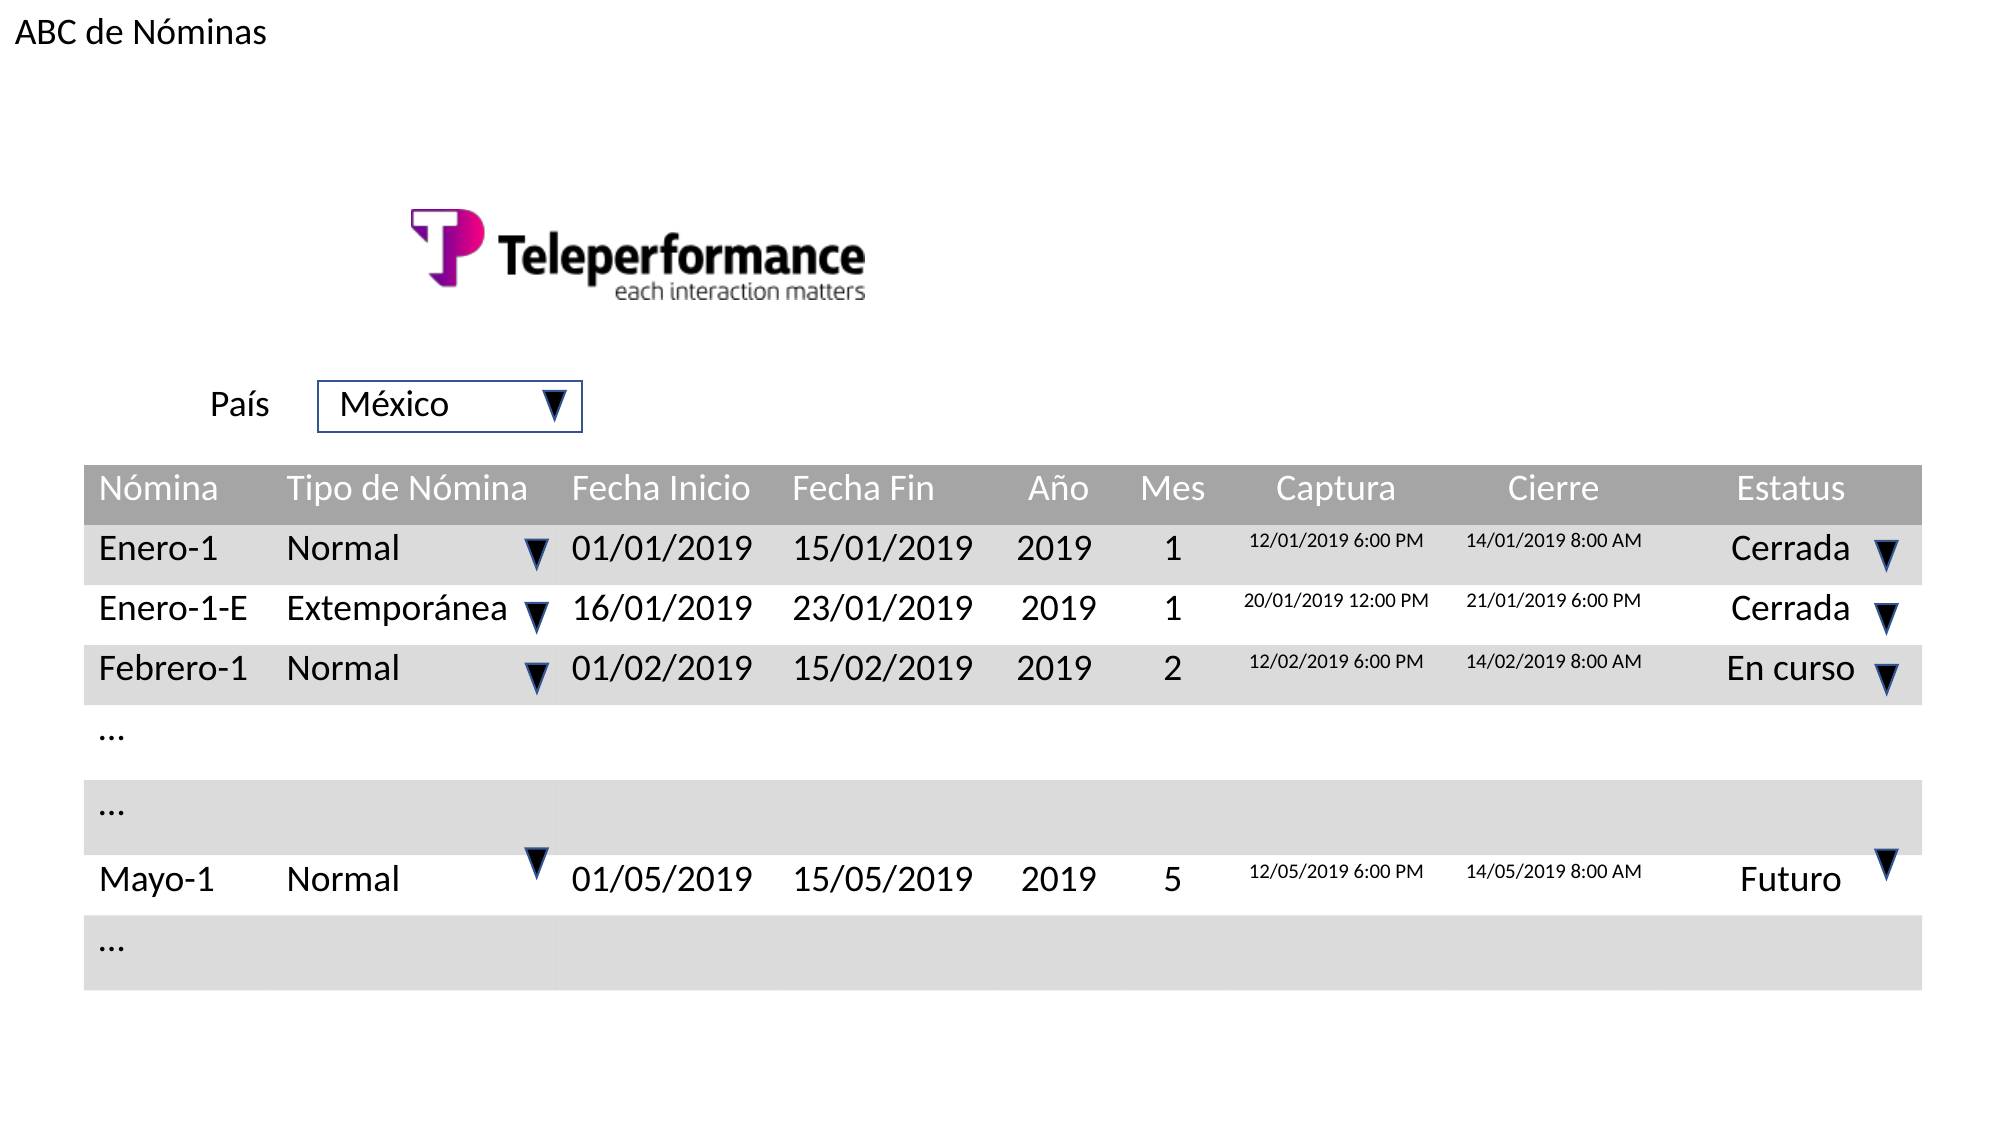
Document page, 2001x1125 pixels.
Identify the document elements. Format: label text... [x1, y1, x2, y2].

table_cell [997, 705, 1120, 780]
table_cell [1225, 780, 1448, 855]
table_header Fecha Inicio [557, 465, 777, 525]
text_box [525, 848, 548, 878]
table_cell Normal [272, 645, 557, 705]
table_cell 2 [1120, 645, 1225, 705]
table_header Mes [1120, 465, 1225, 525]
table_cell 20/01/2019 12:00 PM [1225, 585, 1448, 645]
table_cell Febrero-1 [84, 645, 272, 705]
table_cell 12/02/2019 6:00 PM [1225, 645, 1448, 705]
table_header Tipo de Nómina [272, 465, 557, 525]
table_cell [1660, 705, 1922, 780]
table_cell 14/05/2019 8:00 AM [1448, 855, 1660, 915]
table_cell Enero-1 [84, 525, 272, 585]
table_header Estatus [1660, 465, 1922, 525]
table_cell [1660, 915, 1922, 990]
text_box México [324, 371, 526, 432]
table_cell [777, 915, 997, 990]
table_cell 01/02/2019 [557, 645, 777, 705]
table_header Año [997, 465, 1120, 525]
table_header Nómina [84, 465, 272, 525]
table_cell 2019 [997, 645, 1120, 705]
table_cell 15/01/2019 [777, 525, 997, 585]
table_cell [997, 780, 1120, 855]
table_cell Cerrada [1660, 525, 1922, 585]
table_cell 2019 [997, 525, 1120, 585]
table_cell [272, 780, 557, 855]
table_cell 1 [1120, 585, 1225, 645]
table_cell 12/05/2019 6:00 PM [1225, 855, 1448, 915]
table_cell Extemporánea [272, 585, 557, 645]
text_box ABC de Nóminas [0, 0, 534, 60]
table_cell 15/02/2019 [777, 645, 997, 705]
table_cell … [84, 915, 272, 990]
table_cell 16/01/2019 [557, 585, 777, 645]
table_cell [1120, 780, 1225, 855]
table_cell … [84, 780, 272, 855]
table_cell 01/01/2019 [557, 525, 777, 585]
table_cell Cerrada [1660, 585, 1922, 645]
table_cell [557, 705, 777, 780]
table_cell Normal [272, 855, 557, 915]
table_cell 23/01/2019 [777, 585, 997, 645]
table_cell [1448, 780, 1660, 855]
table_cell 14/01/2019 8:00 AM [1448, 525, 1660, 585]
table_cell Mayo-1 [84, 855, 272, 915]
text_box [1875, 540, 1898, 570]
table_cell [1225, 705, 1448, 780]
table_cell 1 [1120, 525, 1225, 585]
text_box [525, 663, 548, 693]
text_box [525, 539, 548, 569]
table_cell [557, 915, 777, 990]
text_box [543, 390, 566, 420]
table_cell [1225, 915, 1448, 990]
table_cell [272, 915, 557, 990]
table_cell 21/01/2019 6:00 PM [1448, 585, 1660, 645]
table_cell Futuro [1660, 855, 1922, 915]
table_cell [272, 705, 557, 780]
table_cell 01/05/2019 [557, 855, 777, 915]
text_box País [83, 371, 285, 432]
table_cell 14/02/2019 8:00 AM [1448, 645, 1660, 705]
table_cell [1448, 705, 1660, 780]
table_cell 2019 [997, 585, 1120, 645]
text_box [525, 602, 548, 632]
table_cell [997, 915, 1120, 990]
table_header Cierre [1448, 465, 1660, 525]
table_cell En curso [1660, 645, 1922, 705]
table_cell [557, 780, 777, 855]
table_cell 2019 [997, 855, 1120, 915]
table_cell Normal [272, 525, 557, 585]
text_box [1875, 664, 1898, 694]
picture [411, 209, 865, 300]
text_box [1875, 849, 1898, 879]
table_cell [777, 705, 997, 780]
table_cell [1120, 915, 1225, 990]
table_cell [1448, 915, 1660, 990]
table_cell 5 [1120, 855, 1225, 915]
table_header Captura [1225, 465, 1448, 525]
table_cell [777, 780, 997, 855]
table_cell [1660, 780, 1922, 855]
table_cell 15/05/2019 [777, 855, 997, 915]
text_box [1875, 604, 1898, 633]
table_header Fecha Fin [777, 465, 997, 525]
table_cell … [84, 705, 272, 780]
table_cell [1120, 705, 1225, 780]
table_cell Enero-1-E [84, 585, 272, 645]
table_cell 12/01/2019 6:00 PM [1225, 525, 1448, 585]
